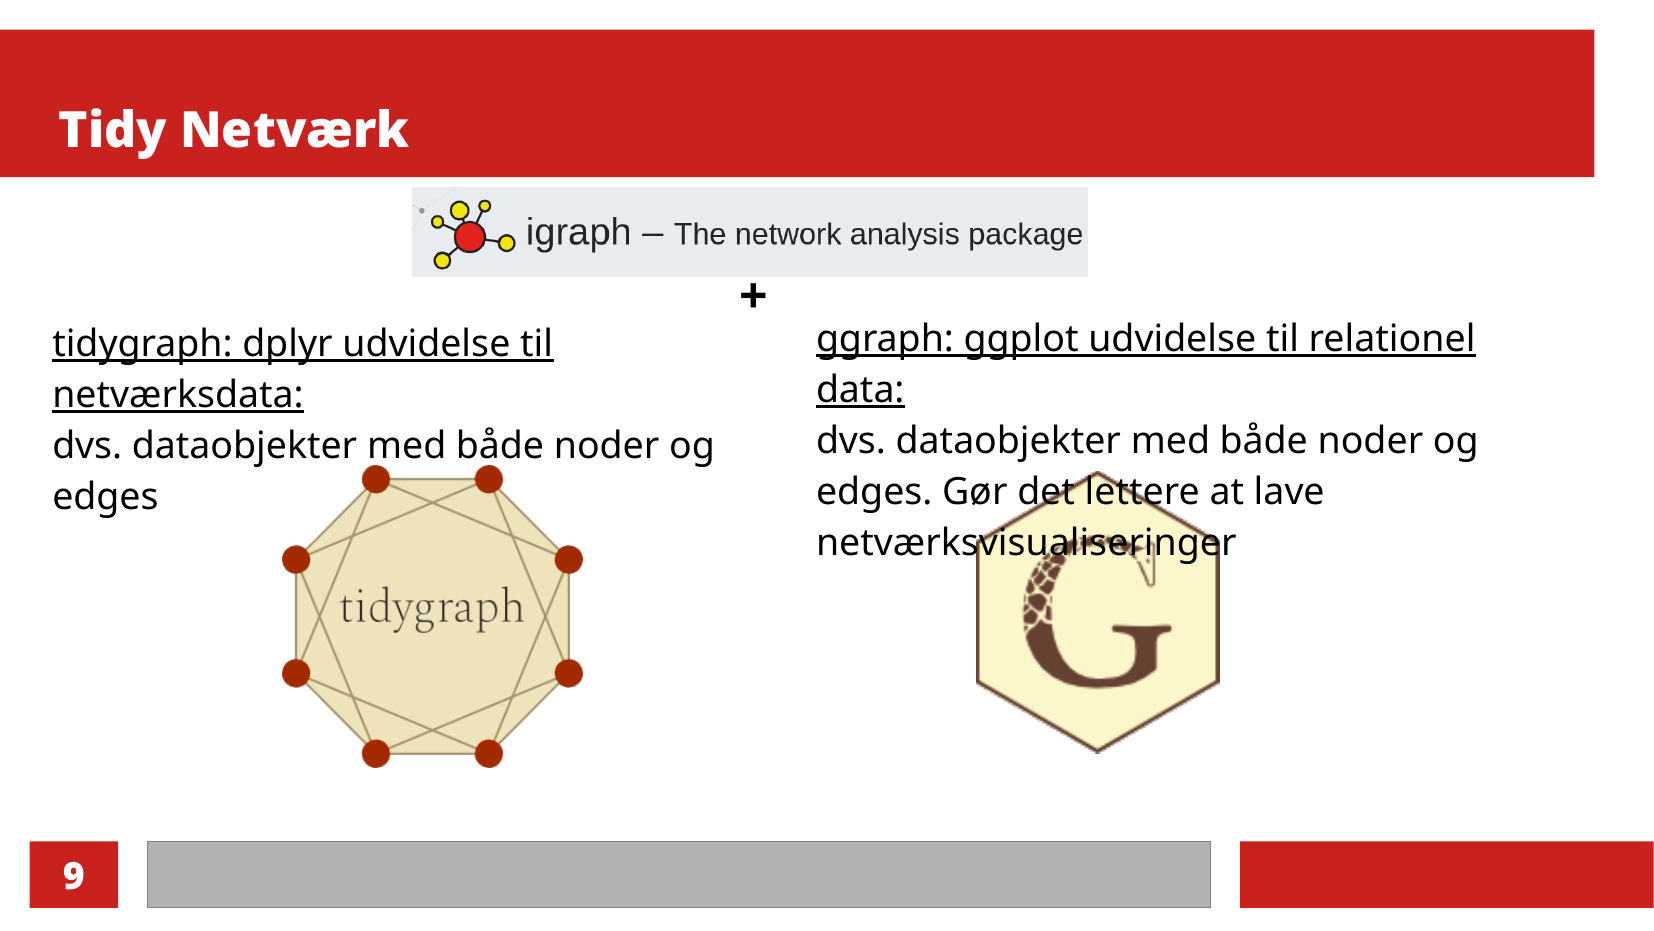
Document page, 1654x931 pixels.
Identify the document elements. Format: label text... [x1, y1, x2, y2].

title Tidy Netværk [59, 44, 1595, 163]
picture [282, 513, 583, 768]
text_box + [724, 252, 800, 331]
picture [976, 508, 1220, 754]
text_box ggraph: ggplot udvidelse til relationel data: dvs. dataobjekter med både noder og edges. Gør det lettere at lave netværksvisualiseringer [801, 303, 1558, 508]
text_box tidygraph: dplyr udvidelse til netværksdata: dvs. dataobjekter med både noder og edges [37, 308, 770, 513]
picture [412, 187, 1088, 277]
